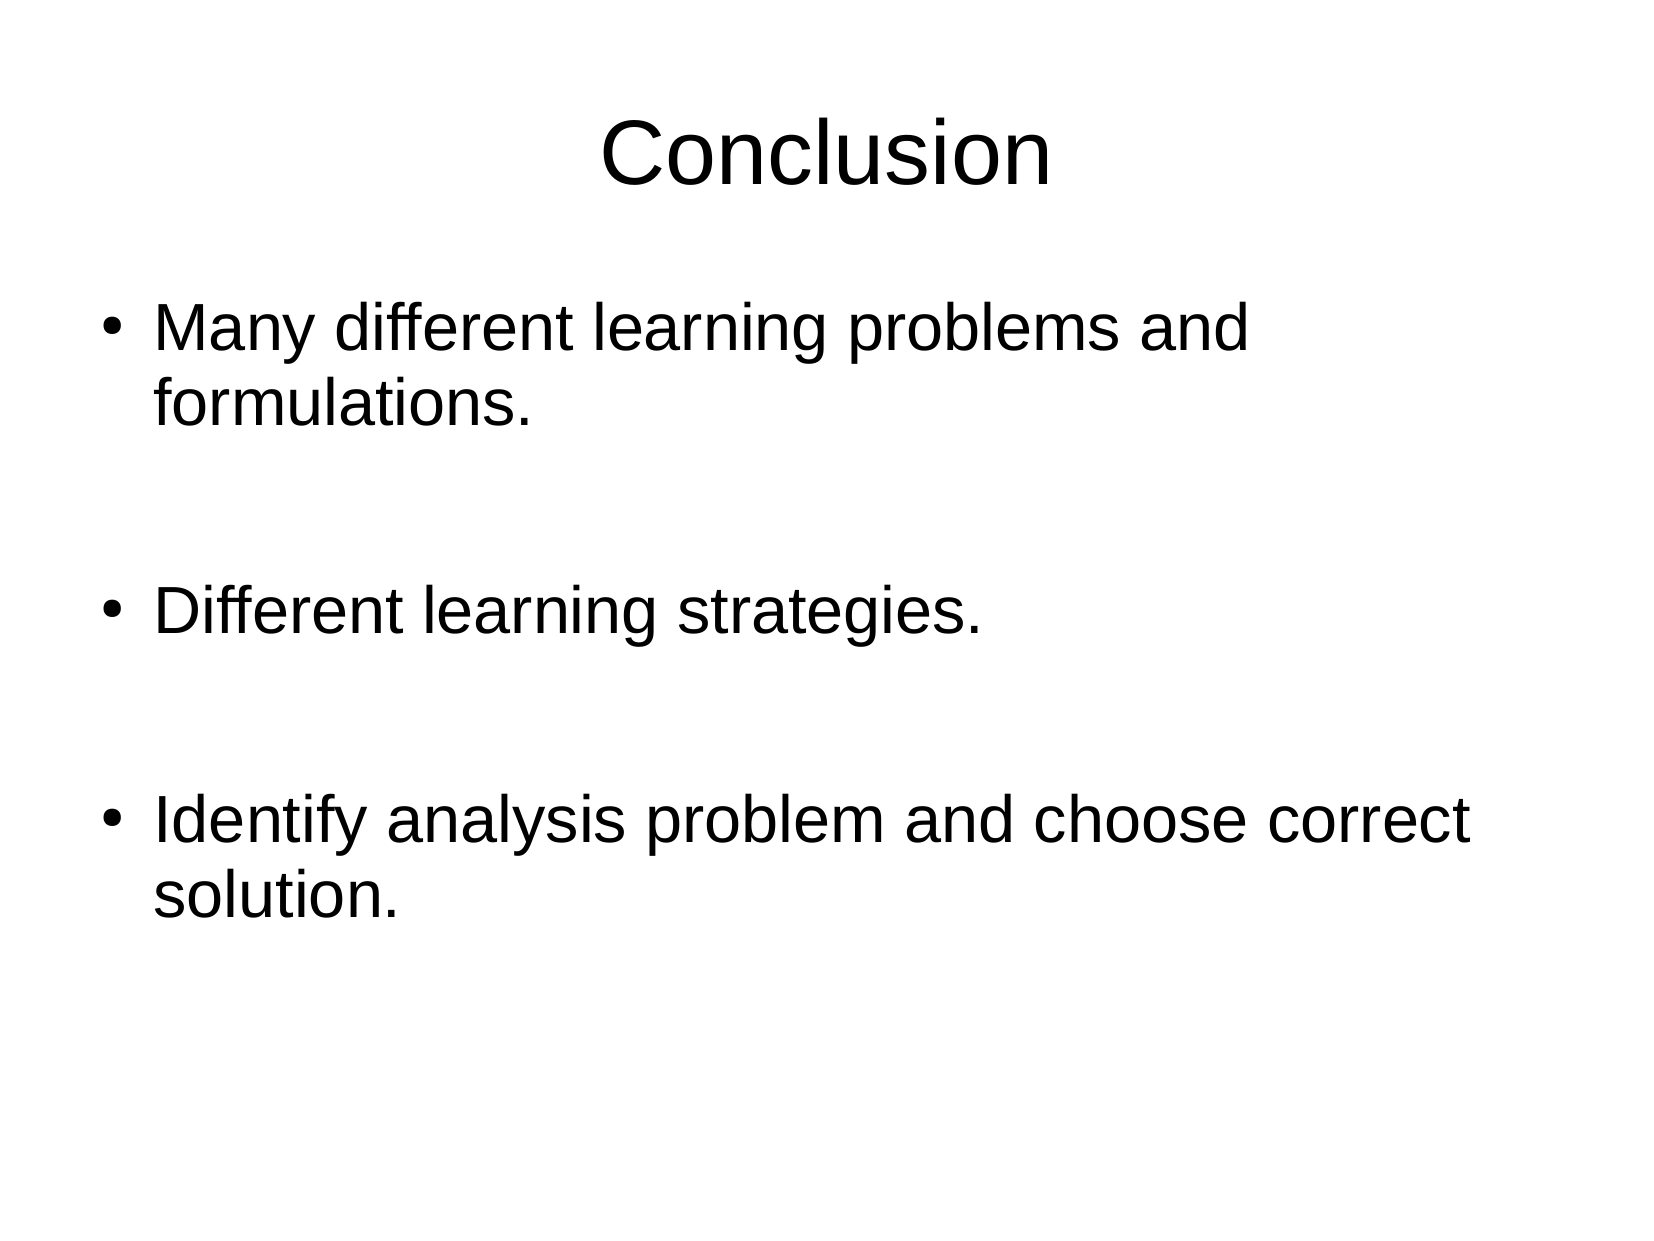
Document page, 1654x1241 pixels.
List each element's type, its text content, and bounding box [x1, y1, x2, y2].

title Conclusion [82, 56, 1571, 250]
list Many different learning problems and formulations. Different learning strategies. Identify analysis problem and choose correct solution. [82, 290, 1571, 1109]
